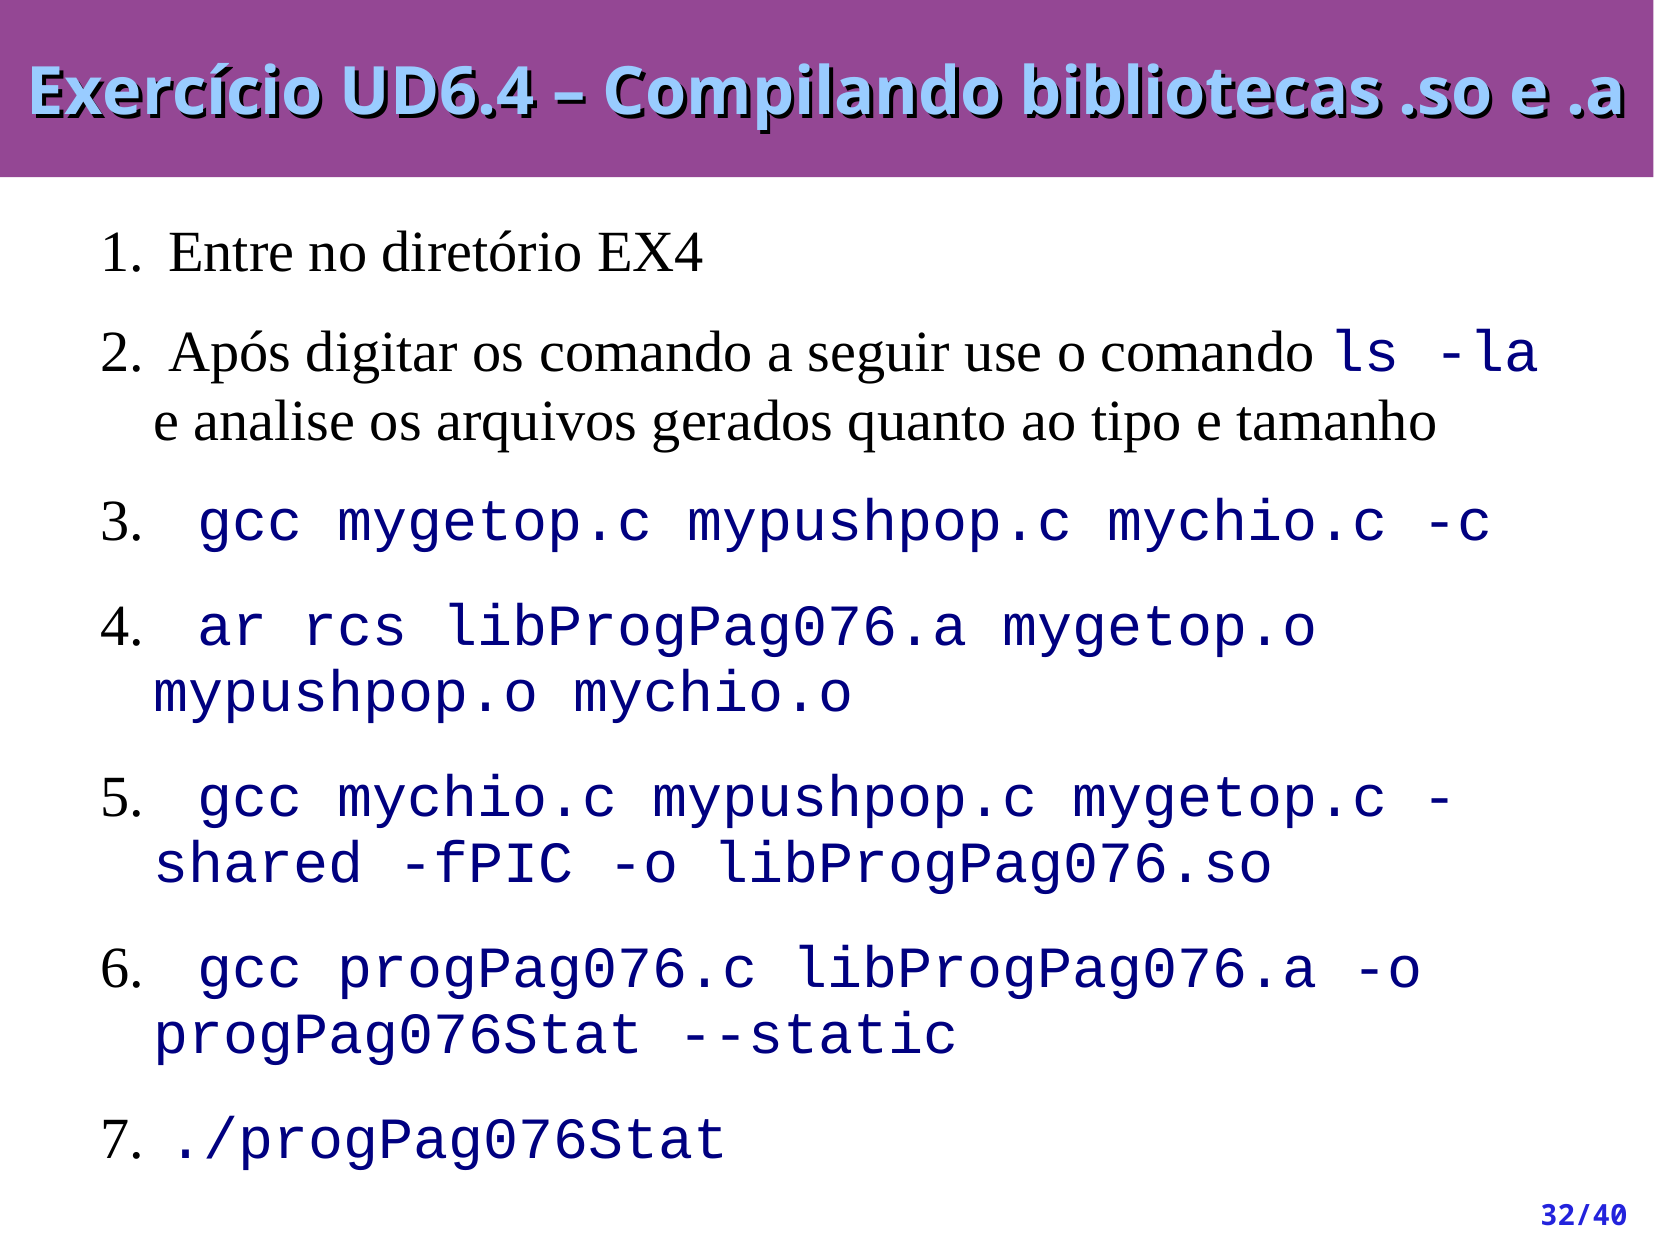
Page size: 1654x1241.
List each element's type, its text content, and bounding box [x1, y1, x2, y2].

title Exercício UD6.4 – Compilando bibliotecas .so e .a [0, 0, 1654, 178]
list Entre no diretório EX4 Após digitar os comando a seguir use o comando ls -la e analise os arquivos gerados quanto ao tipo e tamanho gcc mygetop.c mypushpop.c mychio.c -c ar rcs libProgPag076.a mygetop.o mypushpop.o mychio.o gcc mychio.c mypushpop.c mygetop.c -shared -fPIC -o libProgPag076.so gcc progPag076.c libProgPag076.a -o progPag076Stat --static ./progPag076Stat [82, 219, 1571, 1177]
